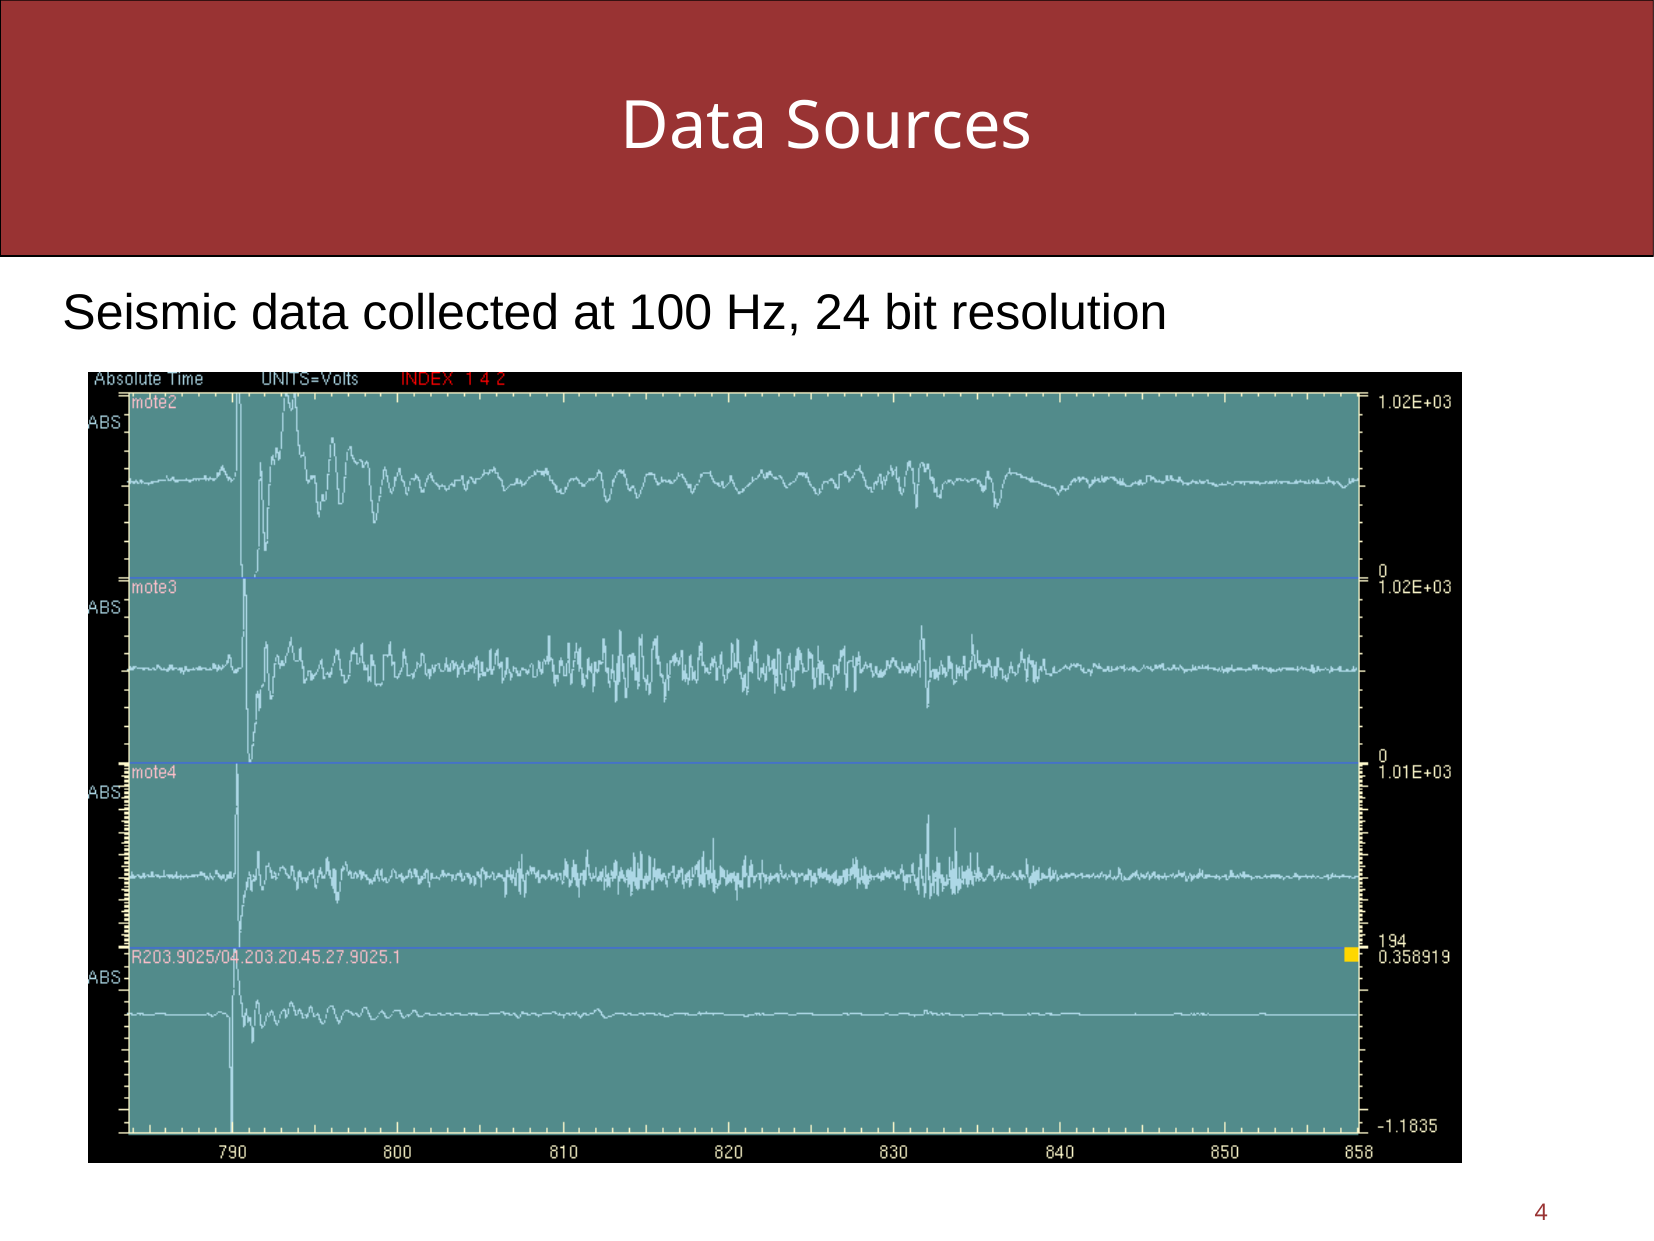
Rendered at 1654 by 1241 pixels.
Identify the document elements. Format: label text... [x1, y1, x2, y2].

title Data Sources [121, 82, 1534, 163]
list Seismic data collected at 100 Hz, 24 bit resolution [44, 286, 1622, 604]
picture [88, 604, 1462, 1163]
